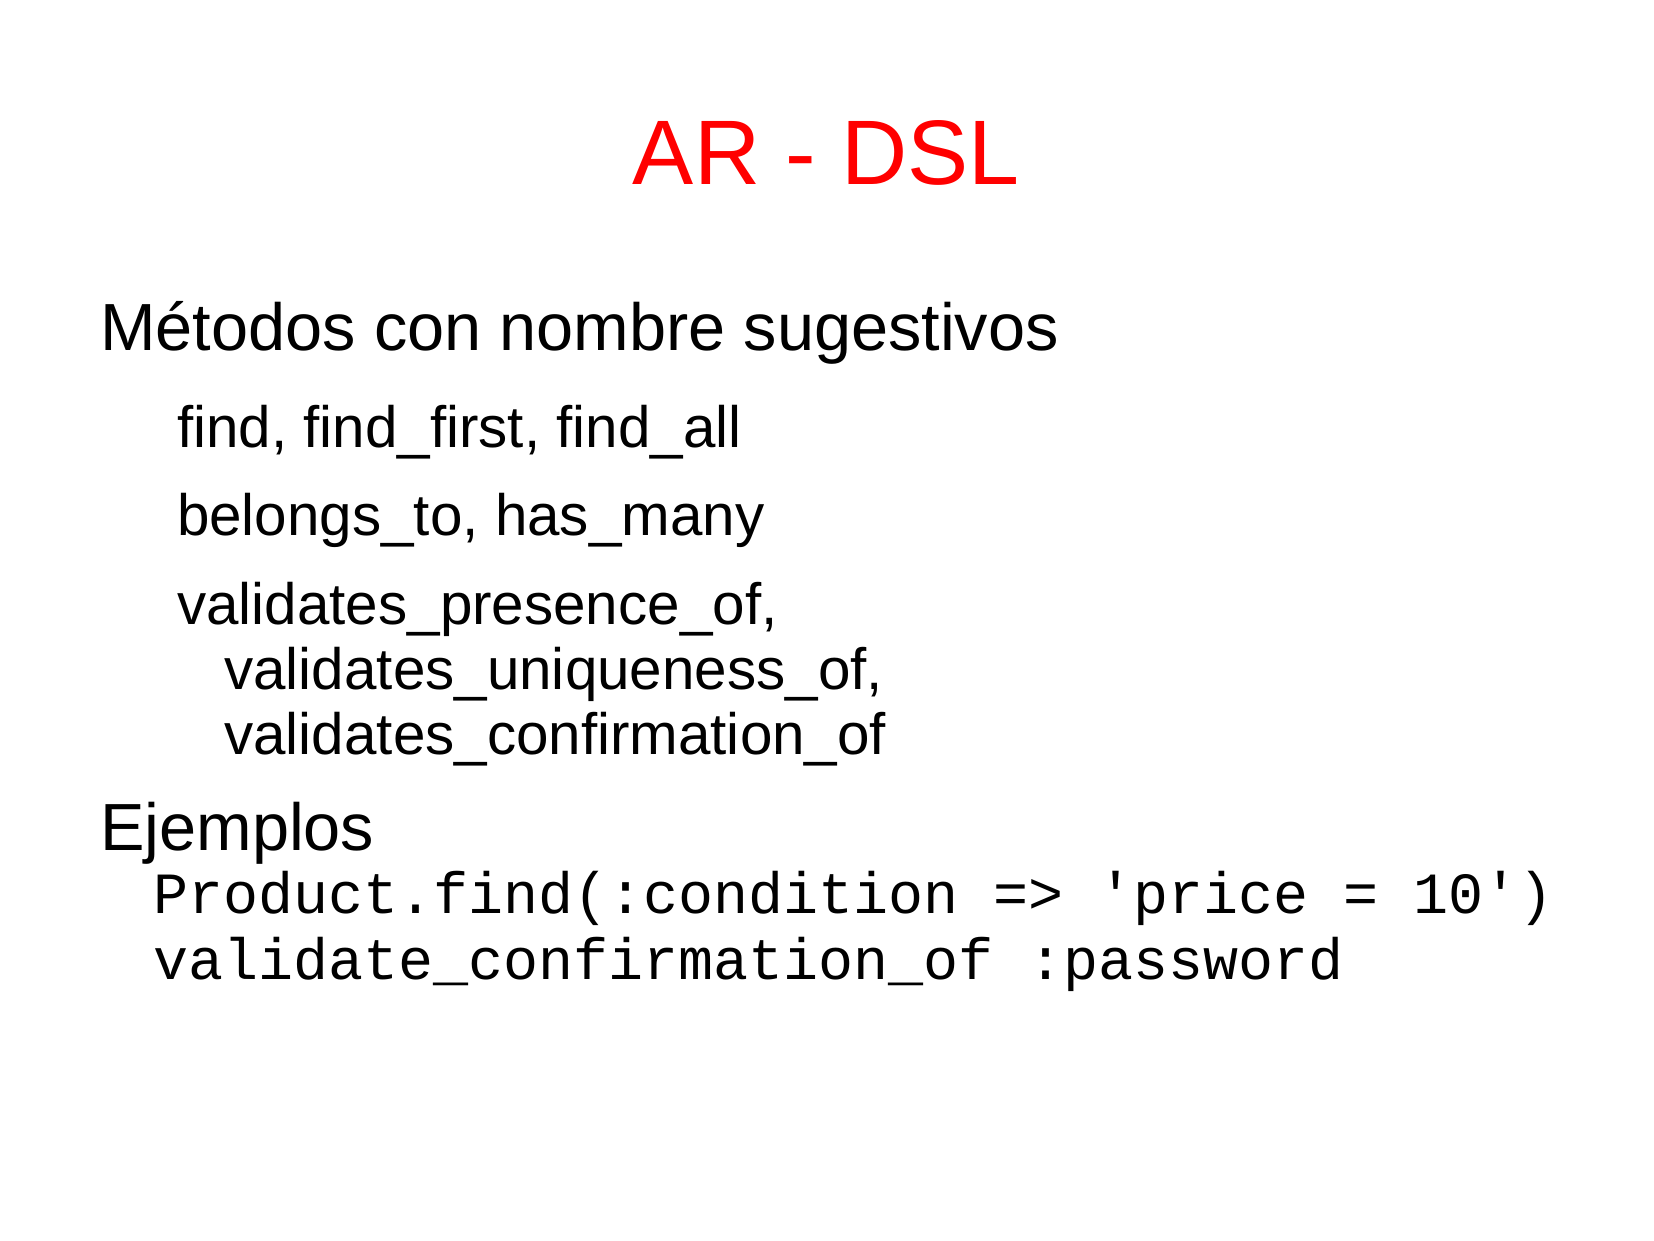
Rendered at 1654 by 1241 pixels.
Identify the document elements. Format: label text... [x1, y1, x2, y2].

title AR - DSL [82, 49, 1571, 257]
list Métodos con nombre sugestivos find, find_first, find_all belongs_to, has_many validates_presence_of, validates_uniqueness_of, validates_confirmation_of Ejemplos Product.find(:condition => 'price = 10') validate_confirmation_of :password [82, 290, 1571, 1094]
